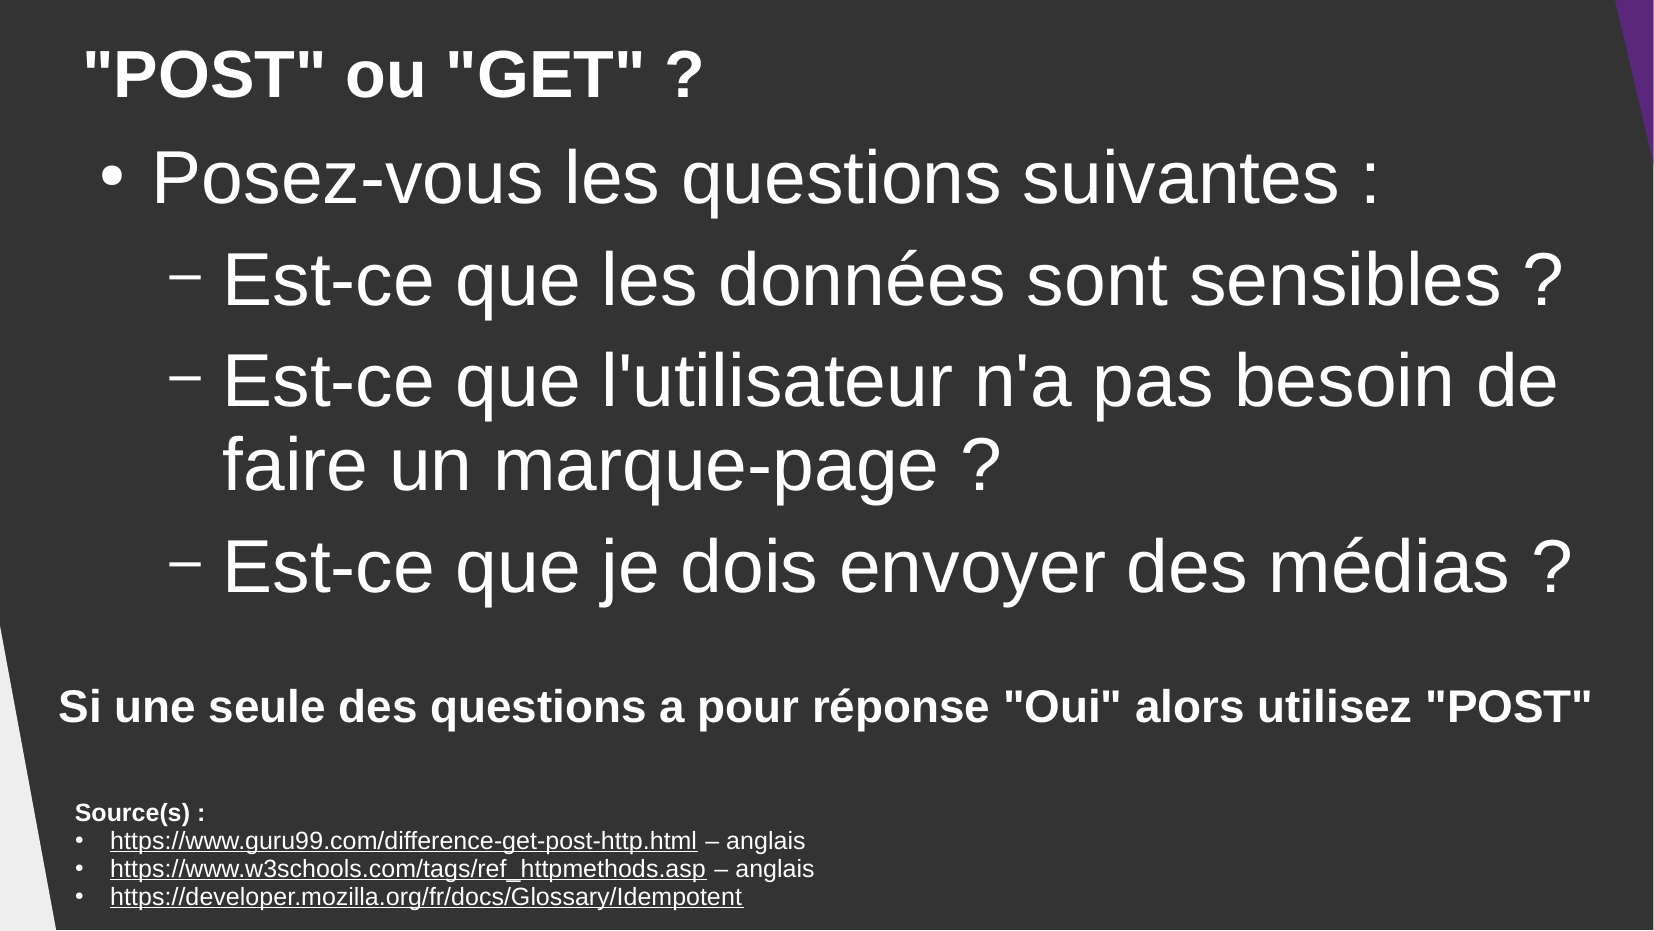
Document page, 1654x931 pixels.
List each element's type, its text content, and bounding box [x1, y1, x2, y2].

text_box Source(s) : https://www.guru99.com/difference-get-post-http.html – anglais https://www.w3schools.com/tags/ref_httpmethods.asp – anglais https://developer.mozilla.org/fr/docs/Glossary/Idempotent [60, 791, 1546, 919]
list Posez-vous les questions suivantes : Est-ce que les données sont sensibles ? Est-ce que l'utilisateur n'a pas besoin de faire un marque-page ? Est-ce que je dois envoyer des médias ? [80, 135, 1605, 638]
text_box [0, 625, 57, 931]
text_box [1615, 0, 1654, 166]
title "POST" ou "GET" ? [82, 37, 1571, 114]
text_box Si une seule des questions a pour réponse "Oui" alors utilisez "POST" [29, 673, 1625, 745]
